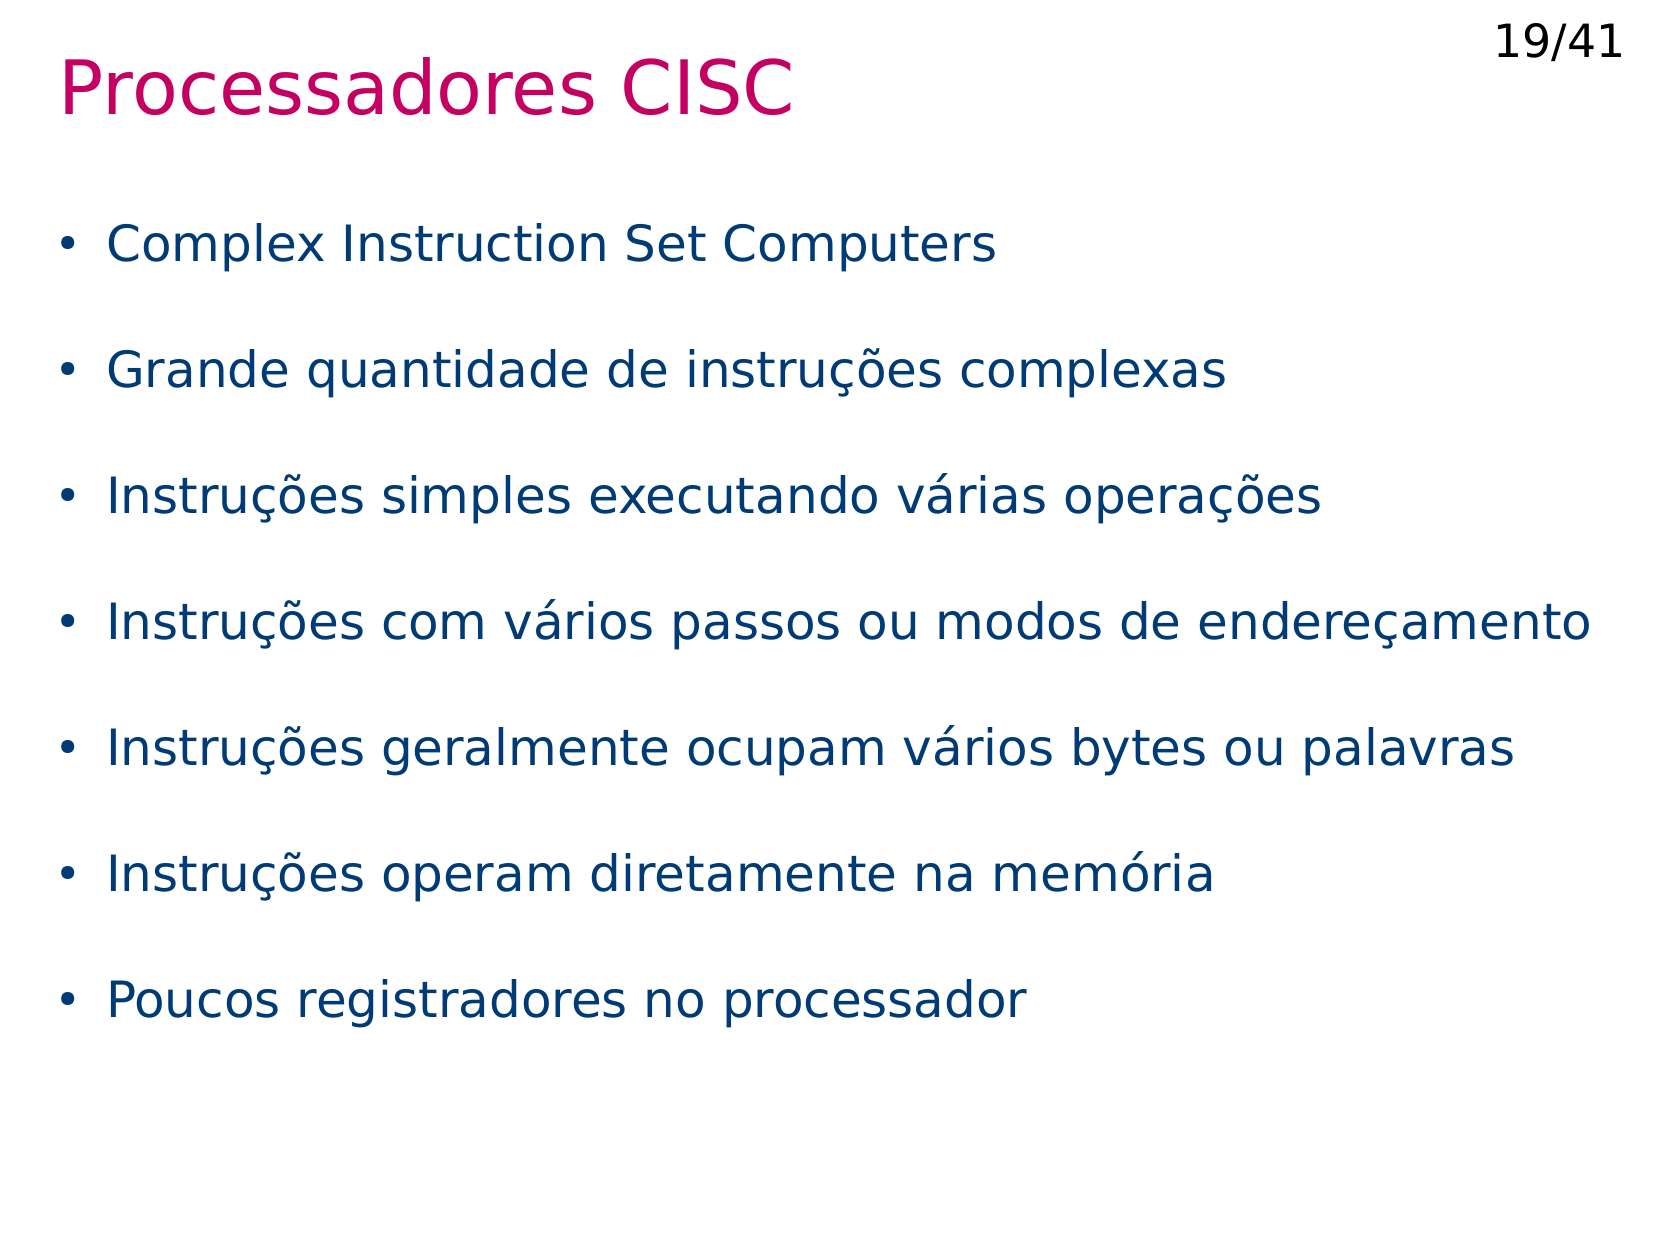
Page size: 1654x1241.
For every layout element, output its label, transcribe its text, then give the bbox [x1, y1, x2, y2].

list Complex Instruction Set Computers Grande quantidade de instruções complexas Instruções simples executando várias operações Instruções com vários passos ou modos de endereçamento Instruções geralmente ocupam vários bytes ou palavras Instruções operam diretamente na memória Poucos registradores no processador [59, 206, 1625, 1211]
title Processadores CISC [59, 1, 1625, 176]
